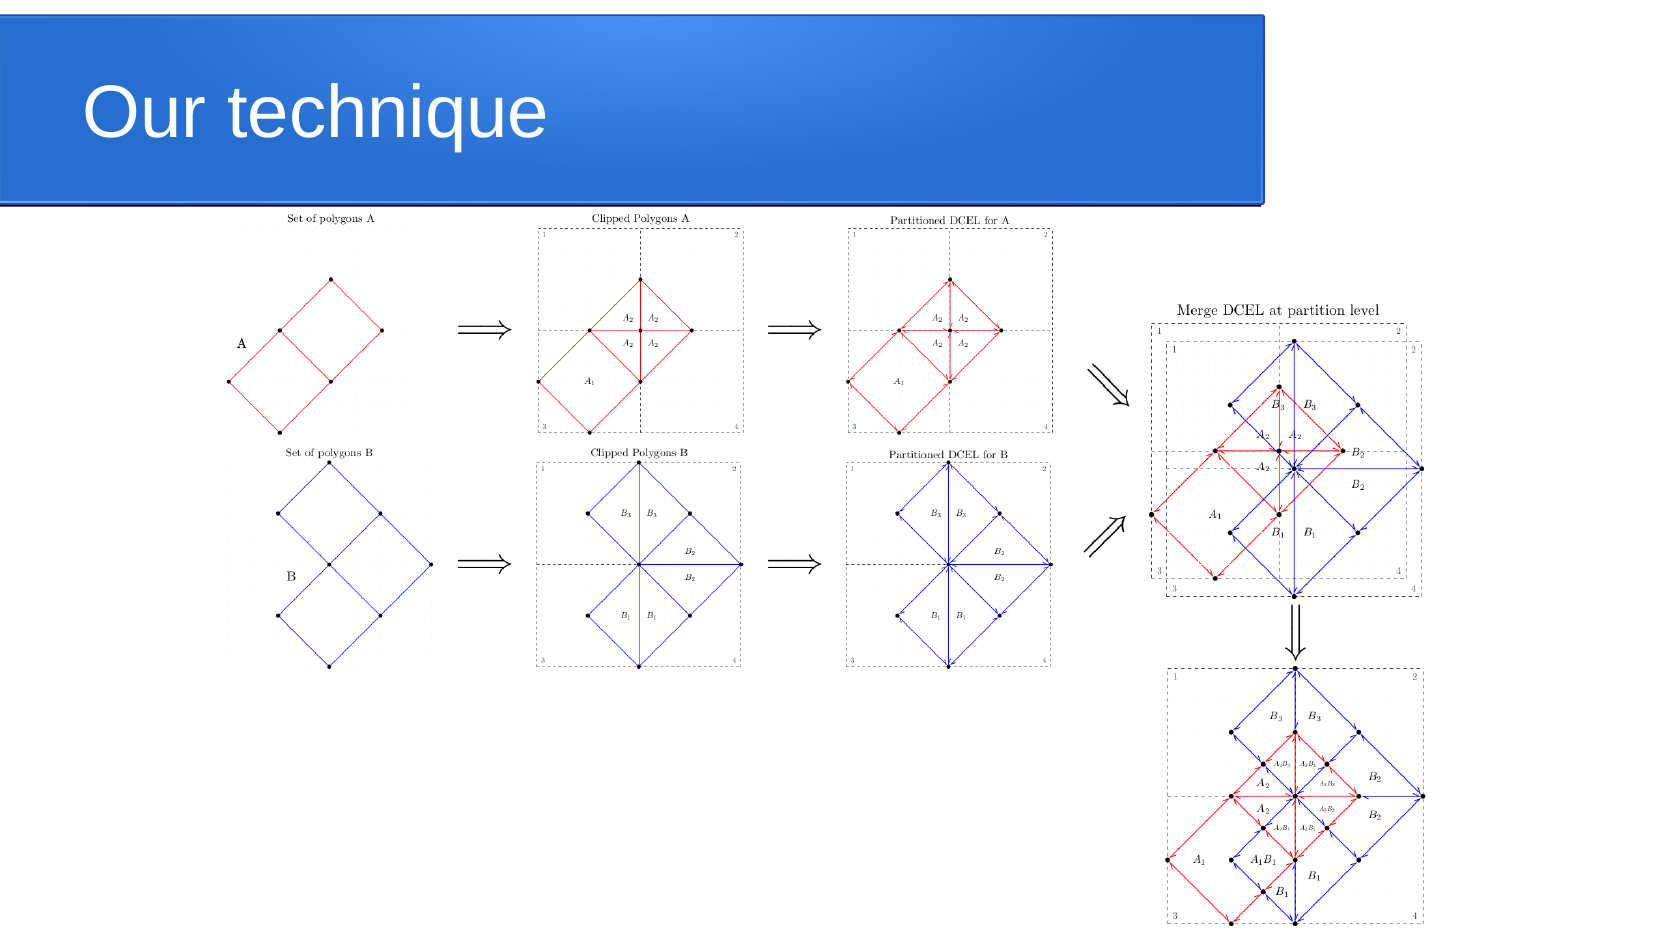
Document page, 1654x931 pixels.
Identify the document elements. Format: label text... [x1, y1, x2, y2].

title Our technique [82, 35, 1235, 189]
picture [222, 208, 1432, 931]
